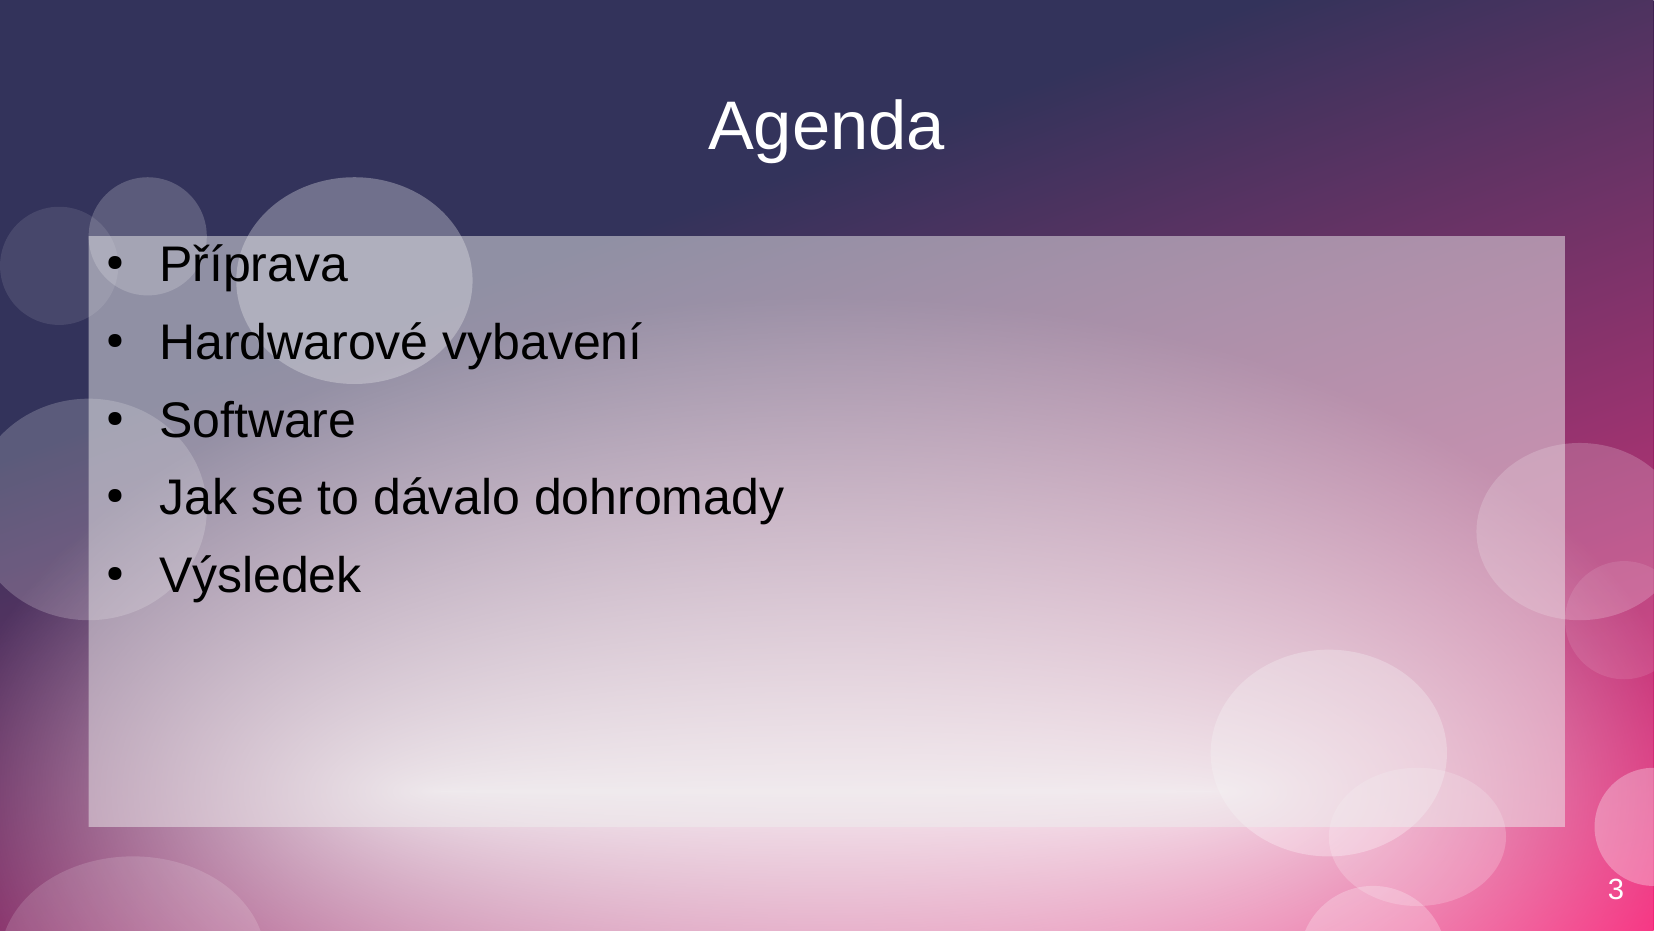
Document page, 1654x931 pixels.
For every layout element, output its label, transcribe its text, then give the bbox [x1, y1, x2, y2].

list Příprava Hardwarové vybavení Software Jak se to dávalo dohromady Výsledek [88, 236, 1565, 827]
title Agenda [88, 44, 1565, 207]
